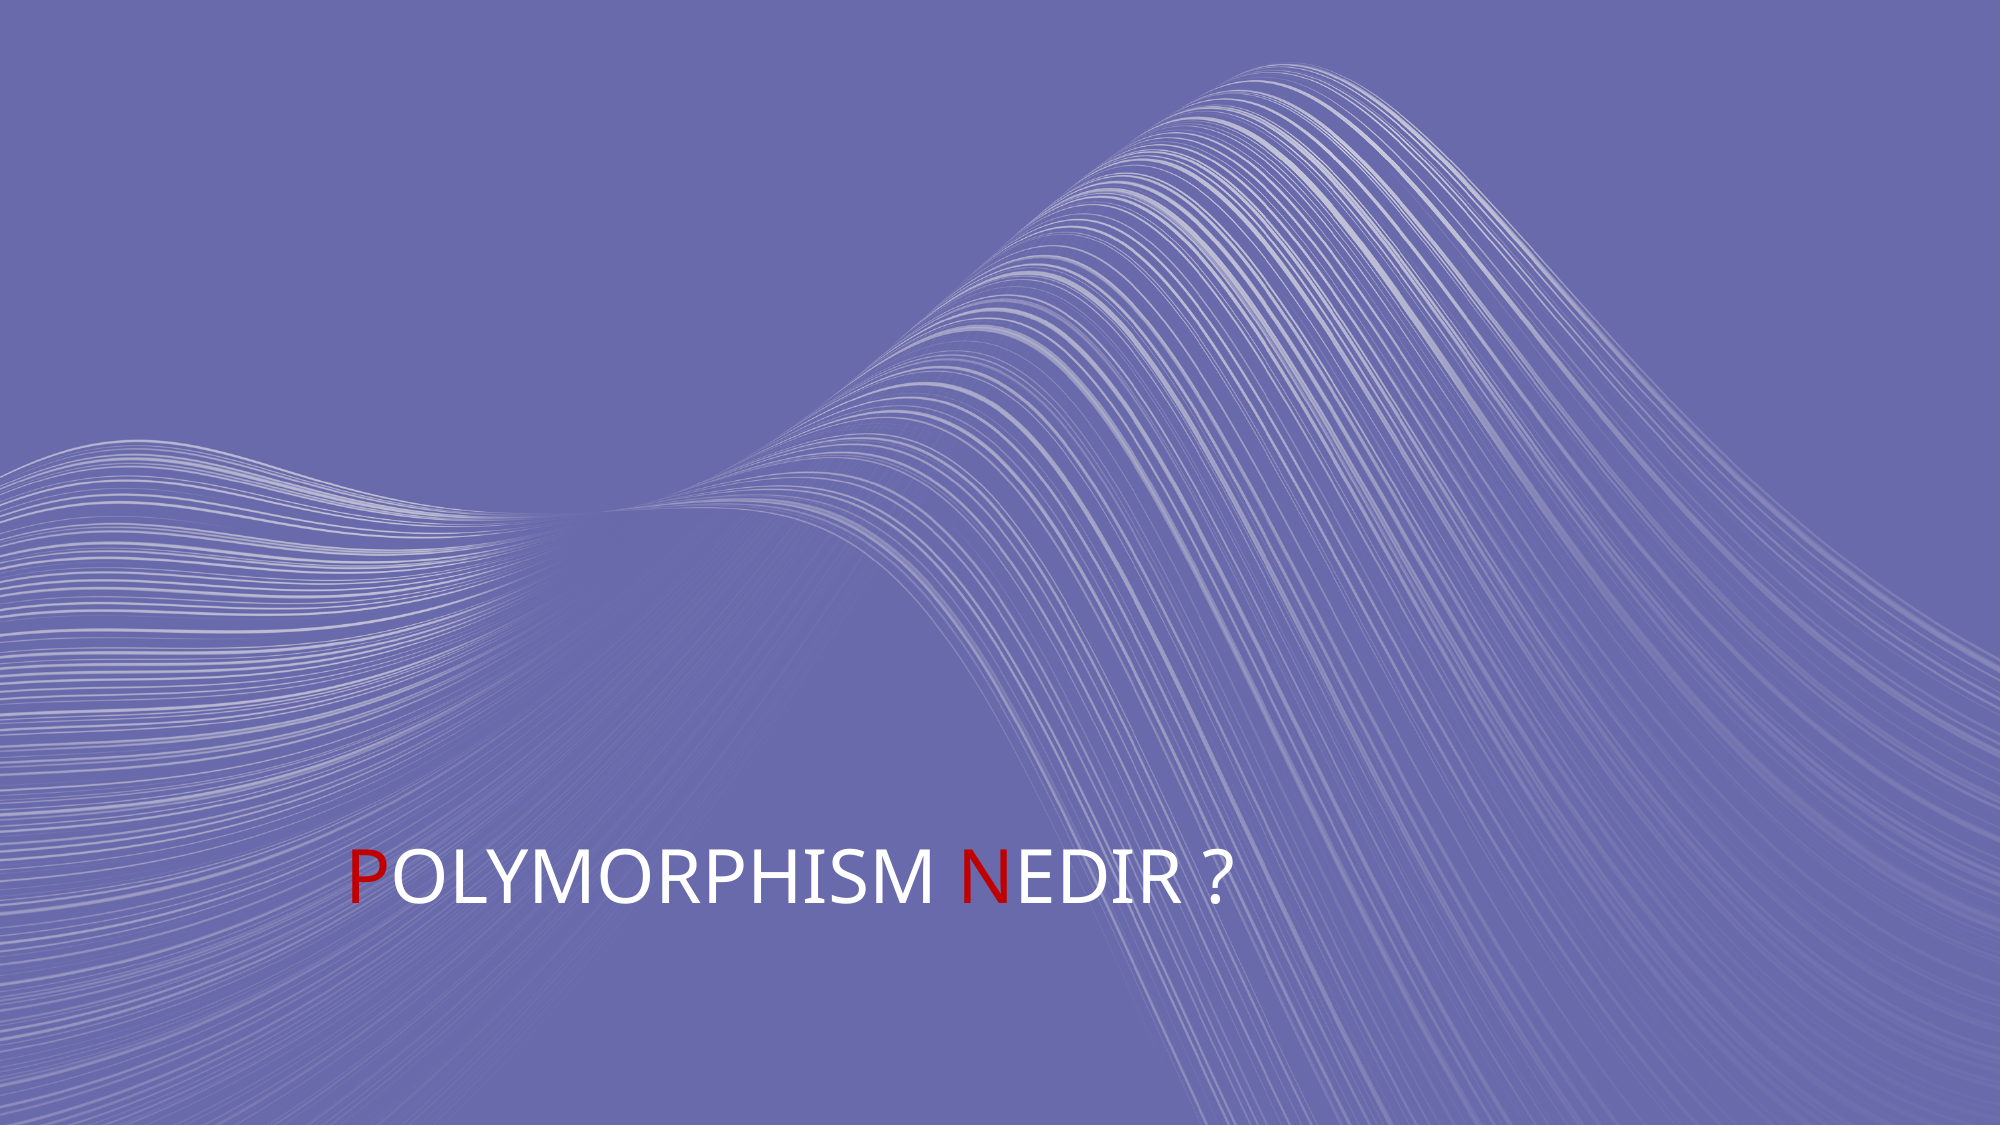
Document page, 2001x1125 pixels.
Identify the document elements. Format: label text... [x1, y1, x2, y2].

title POlymorphism Nedir ? [330, 726, 1701, 1063]
picture [0, 0, 2000, 1125]
